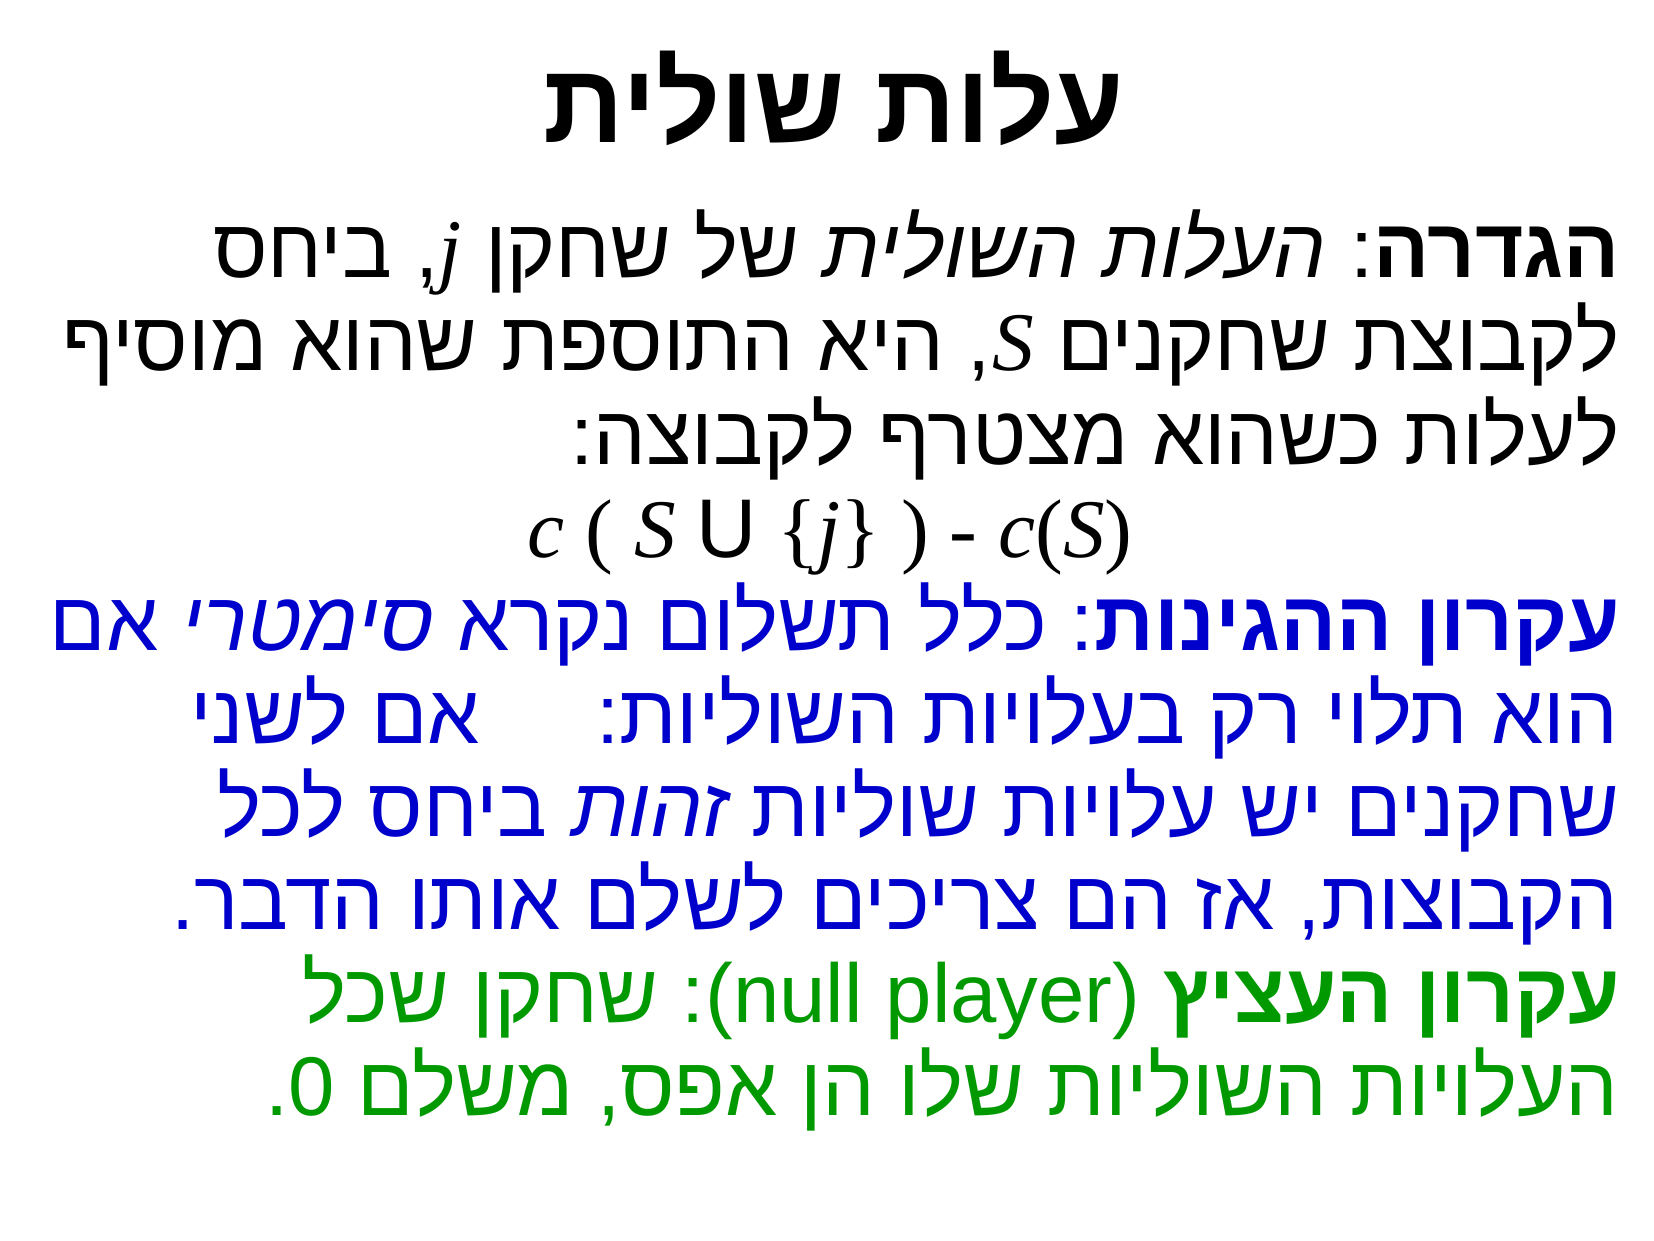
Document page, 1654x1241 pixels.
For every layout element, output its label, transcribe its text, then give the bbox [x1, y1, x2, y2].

title עלות שולית [15, 0, 1654, 215]
text_box הגדרה: העלות השולית של שחקן j, ביחס לקבוצת שחקנים S, היא התוספת שהוא מוסיף לעלות כשהוא מצטרף לקבוצה: c ( S U {j} ) - c(S) עקרון ההגינות: כלל תשלום נקרא סימטרי אם הוא תלוי רק בעלויות השוליות: אם לשני שחקנים יש עלויות שוליות זהות ביחס לכל הקבוצות, אז הם צריכים לשלם אותו הדבר. עקרון העציץ (null player): שחקן שכל העלויות השוליות שלו הן אפס, משלם 0. [15, 195, 1636, 1233]
